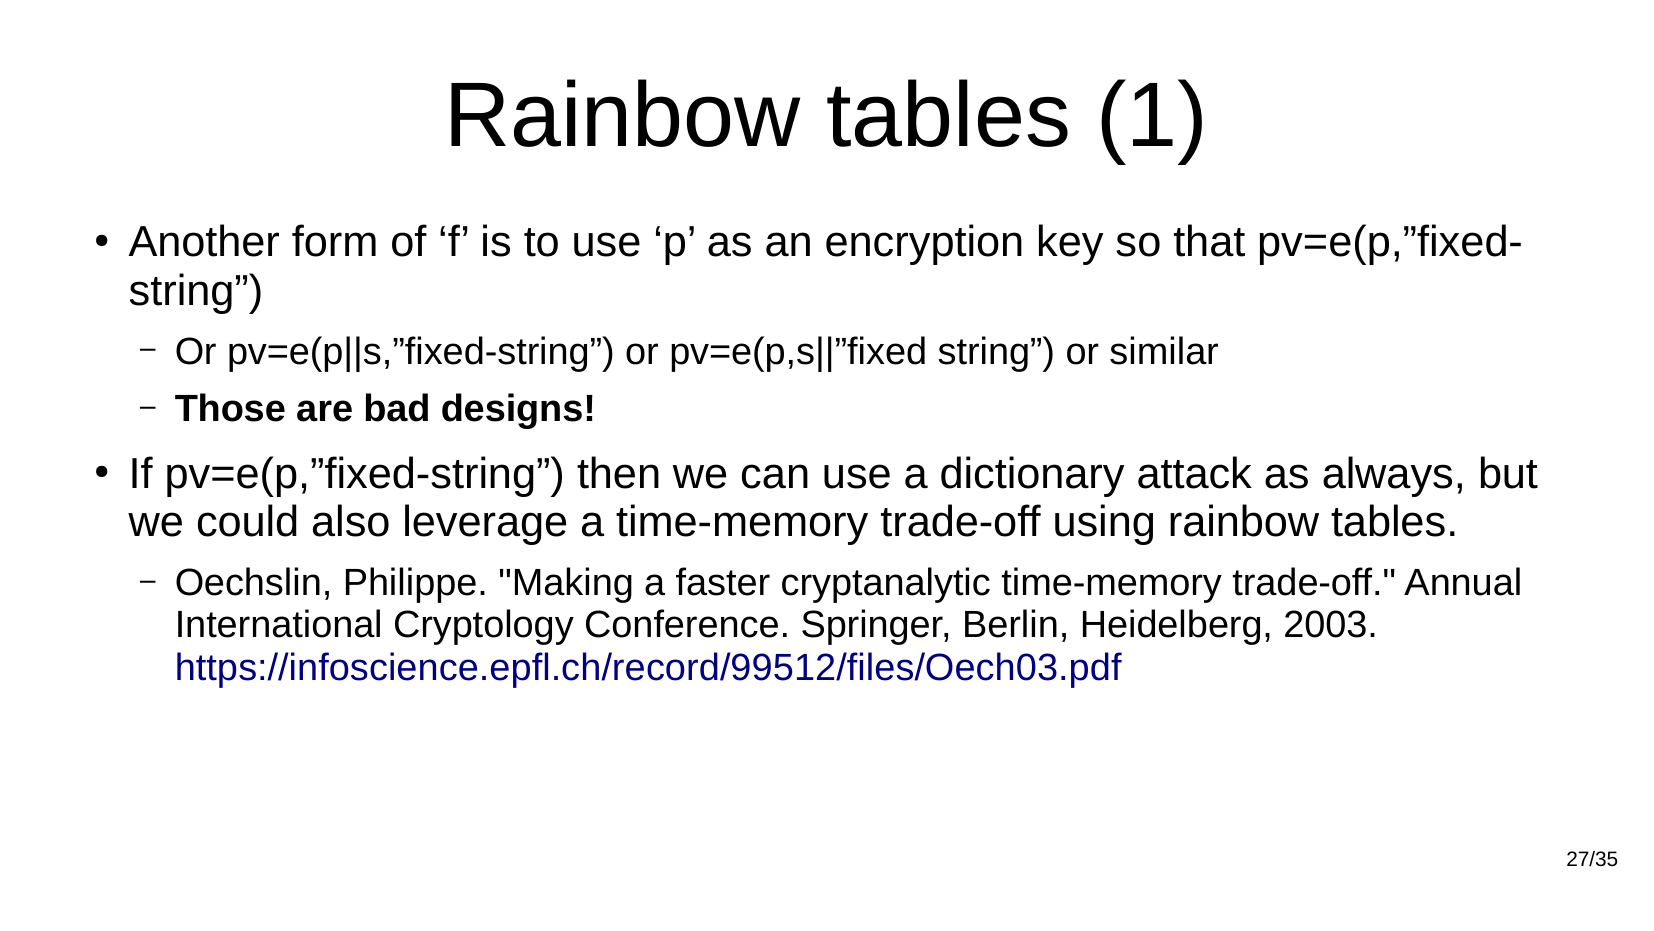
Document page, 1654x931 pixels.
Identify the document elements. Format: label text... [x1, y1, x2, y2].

list Another form of ‘f’ is to use ‘p’ as an encryption key so that pv=e(p,”fixed-string”) Or pv=e(p||s,”fixed-string”) or pv=e(p,s||”fixed string”) or similar Those are bad designs! If pv=e(p,”fixed-string”) then we can use a dictionary attack as always, but we could also leverage a time-memory trade-off using rainbow tables. Oechslin, Philippe. "Making a faster cryptanalytic time-memory trade-off." Annual International Cryptology Conference. Springer, Berlin, Heidelberg, 2003. https://infoscience.epfl.ch/record/99512/files/Oech03.pdf [82, 217, 1571, 758]
title Rainbow tables (1) [82, 37, 1571, 193]
